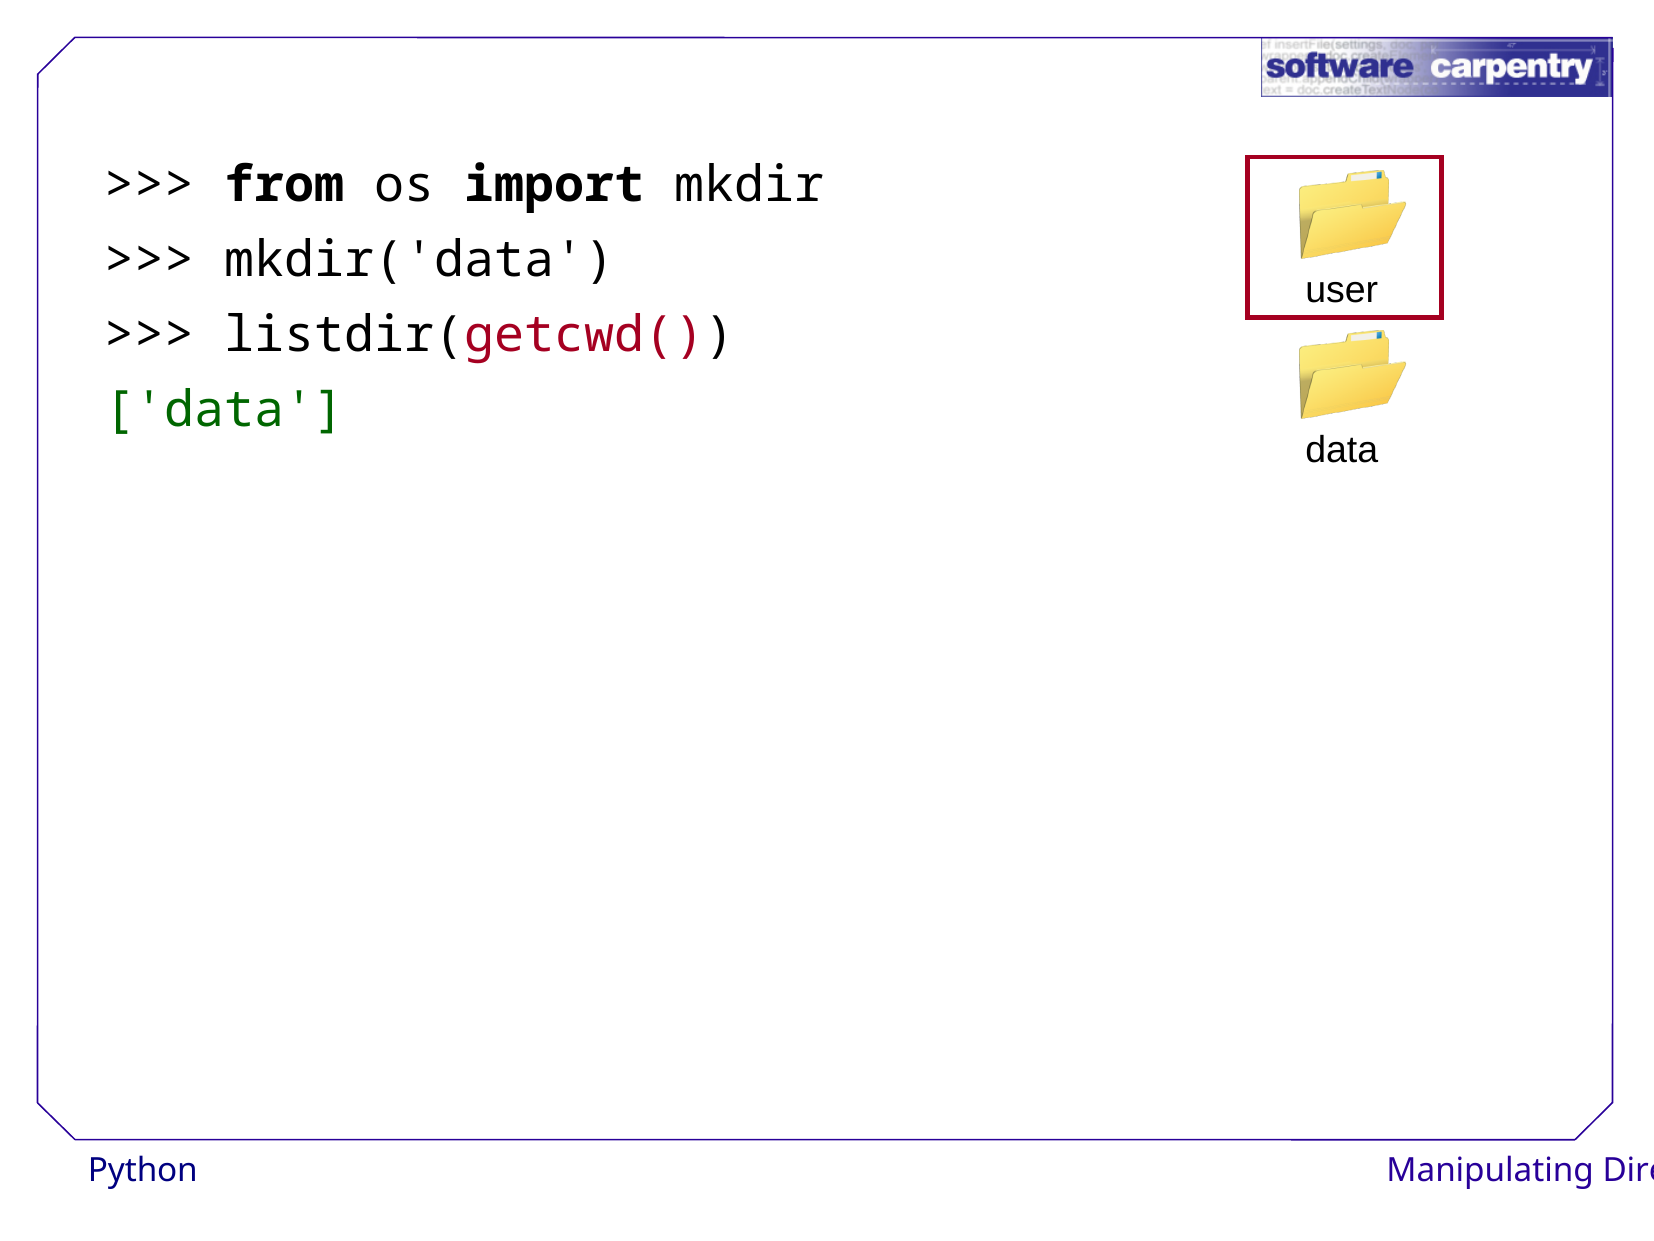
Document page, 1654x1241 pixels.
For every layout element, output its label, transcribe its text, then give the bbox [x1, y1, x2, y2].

picture [1261, 39, 1613, 97]
picture [1295, 320, 1410, 432]
text_box >>> from os import mkdir >>> mkdir('data') >>> listdir(getcwd()) ['data'] [89, 128, 1512, 1037]
picture [1295, 159, 1410, 273]
text_box user [1290, 261, 1394, 315]
text_box data [1290, 420, 1394, 479]
